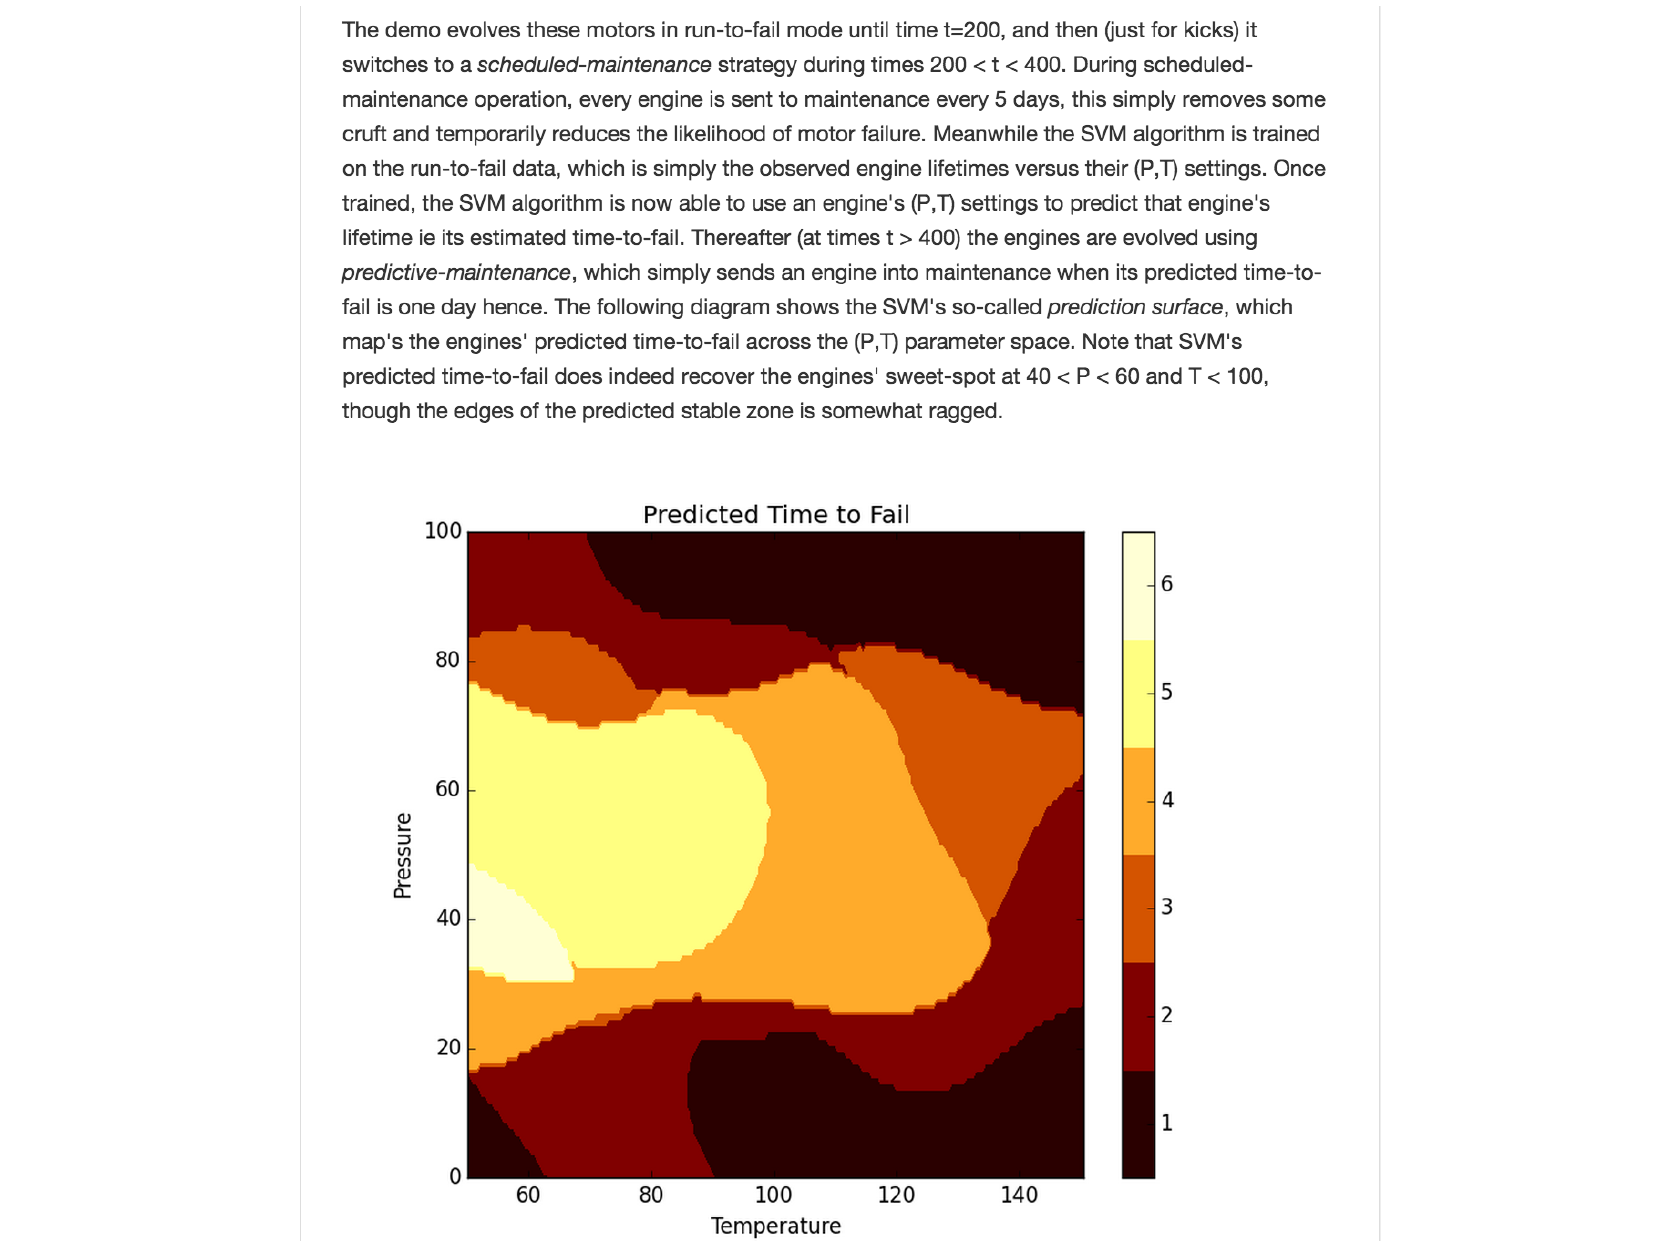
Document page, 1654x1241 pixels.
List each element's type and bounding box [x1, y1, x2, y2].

picture [290, 6, 1391, 1241]
